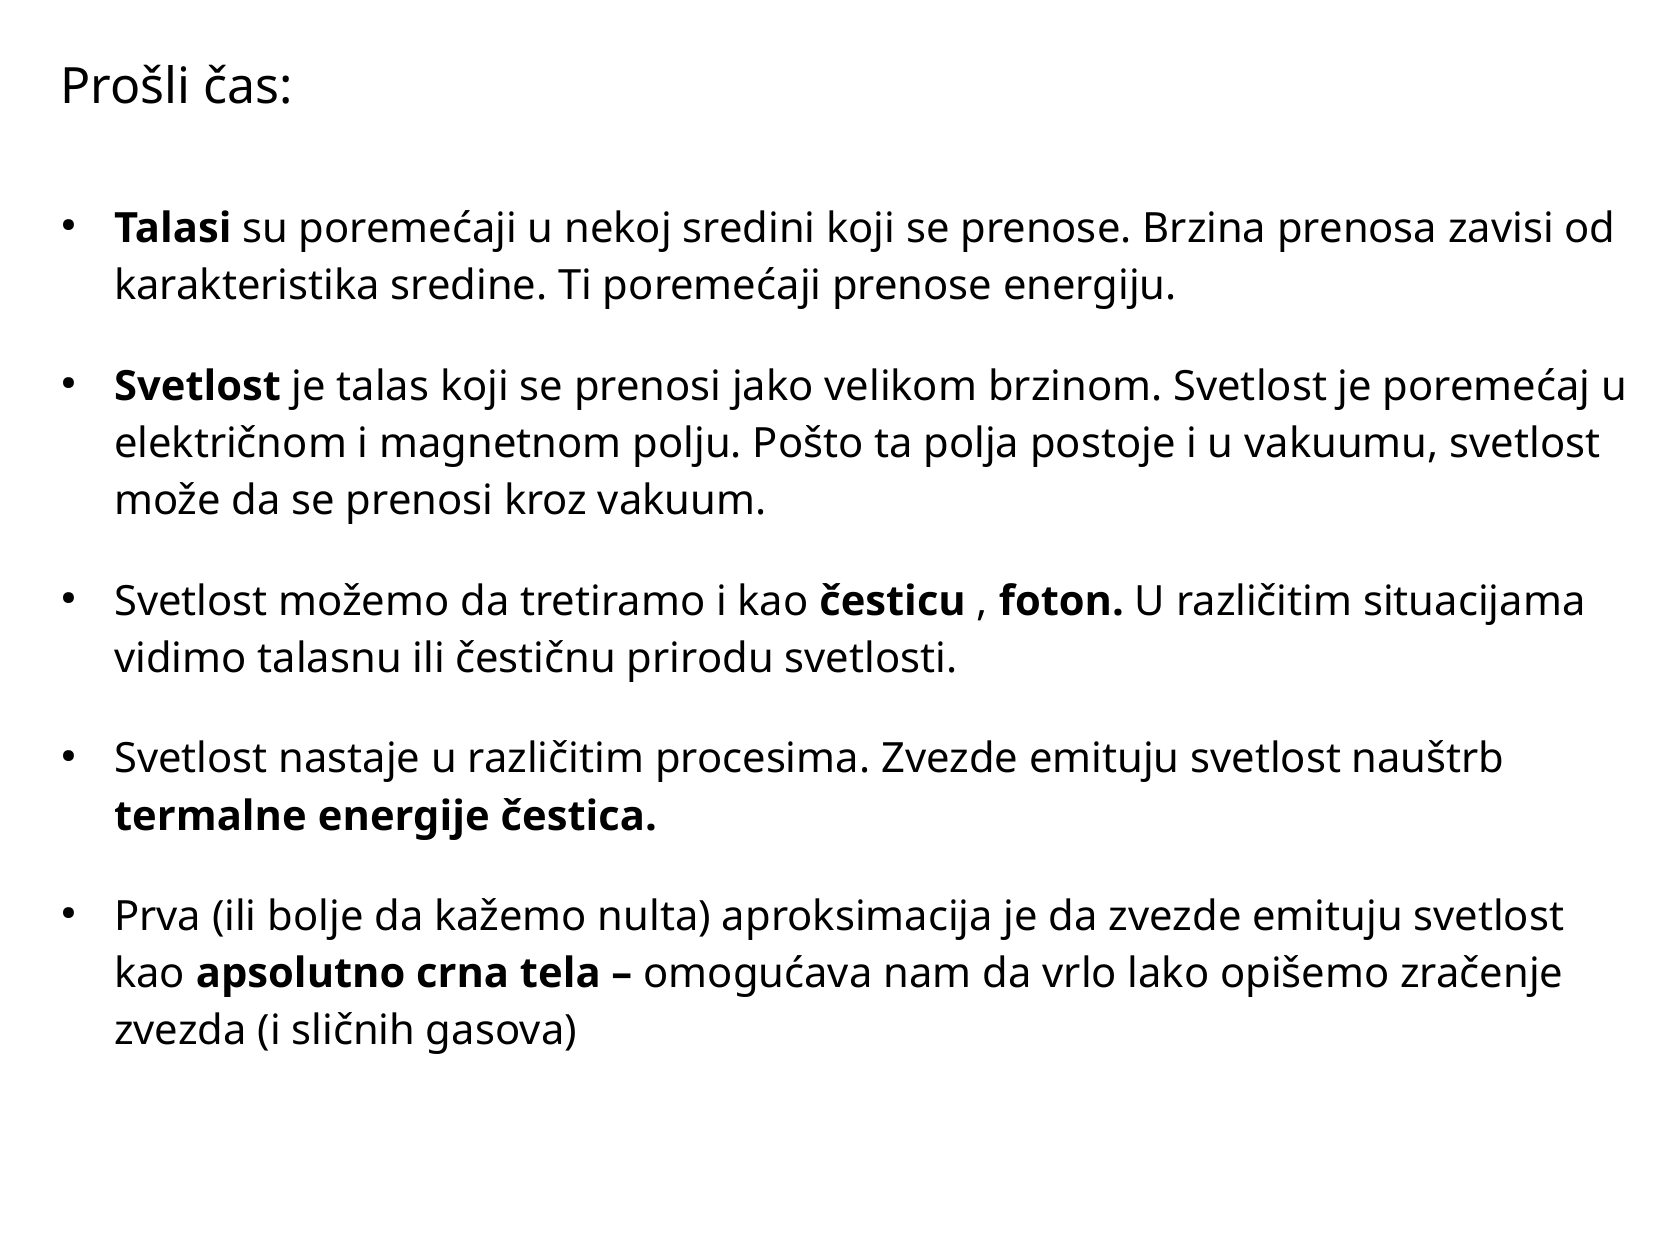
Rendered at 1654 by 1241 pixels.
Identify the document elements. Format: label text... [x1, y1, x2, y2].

title Prošli čas: [59, 17, 1648, 150]
list Talasi su poremećaji u nekoj sredini koji se prenose. Brzina prenosa zavisi od karakteristika sredine. Ti poremećaji prenose energiju. Svetlost je talas koji se prenosi jako velikom brzinom. Svetlost je poremećaj u električnom i magnetnom polju. Pošto ta polja postoje i u vakuumu, svetlost može da se prenosi kroz vakuum. Svetlost možemo da tretiramo i kao česticu , foton. U različitim situacijama vidimo talasnu ili čestičnu prirodu svetlosti. Svetlost nastaje u različitim procesima. Zvezde emituju svetlost nauštrb termalne energije čestica. Prva (ili bolje da kažemo nulta) aproksimacija je da zvezde emituju svetlost kao apsolutno crna tela – omogućava nam da vrlo lako opišemo zračenje zvezda (i sličnih gasova) [43, 197, 1633, 1171]
